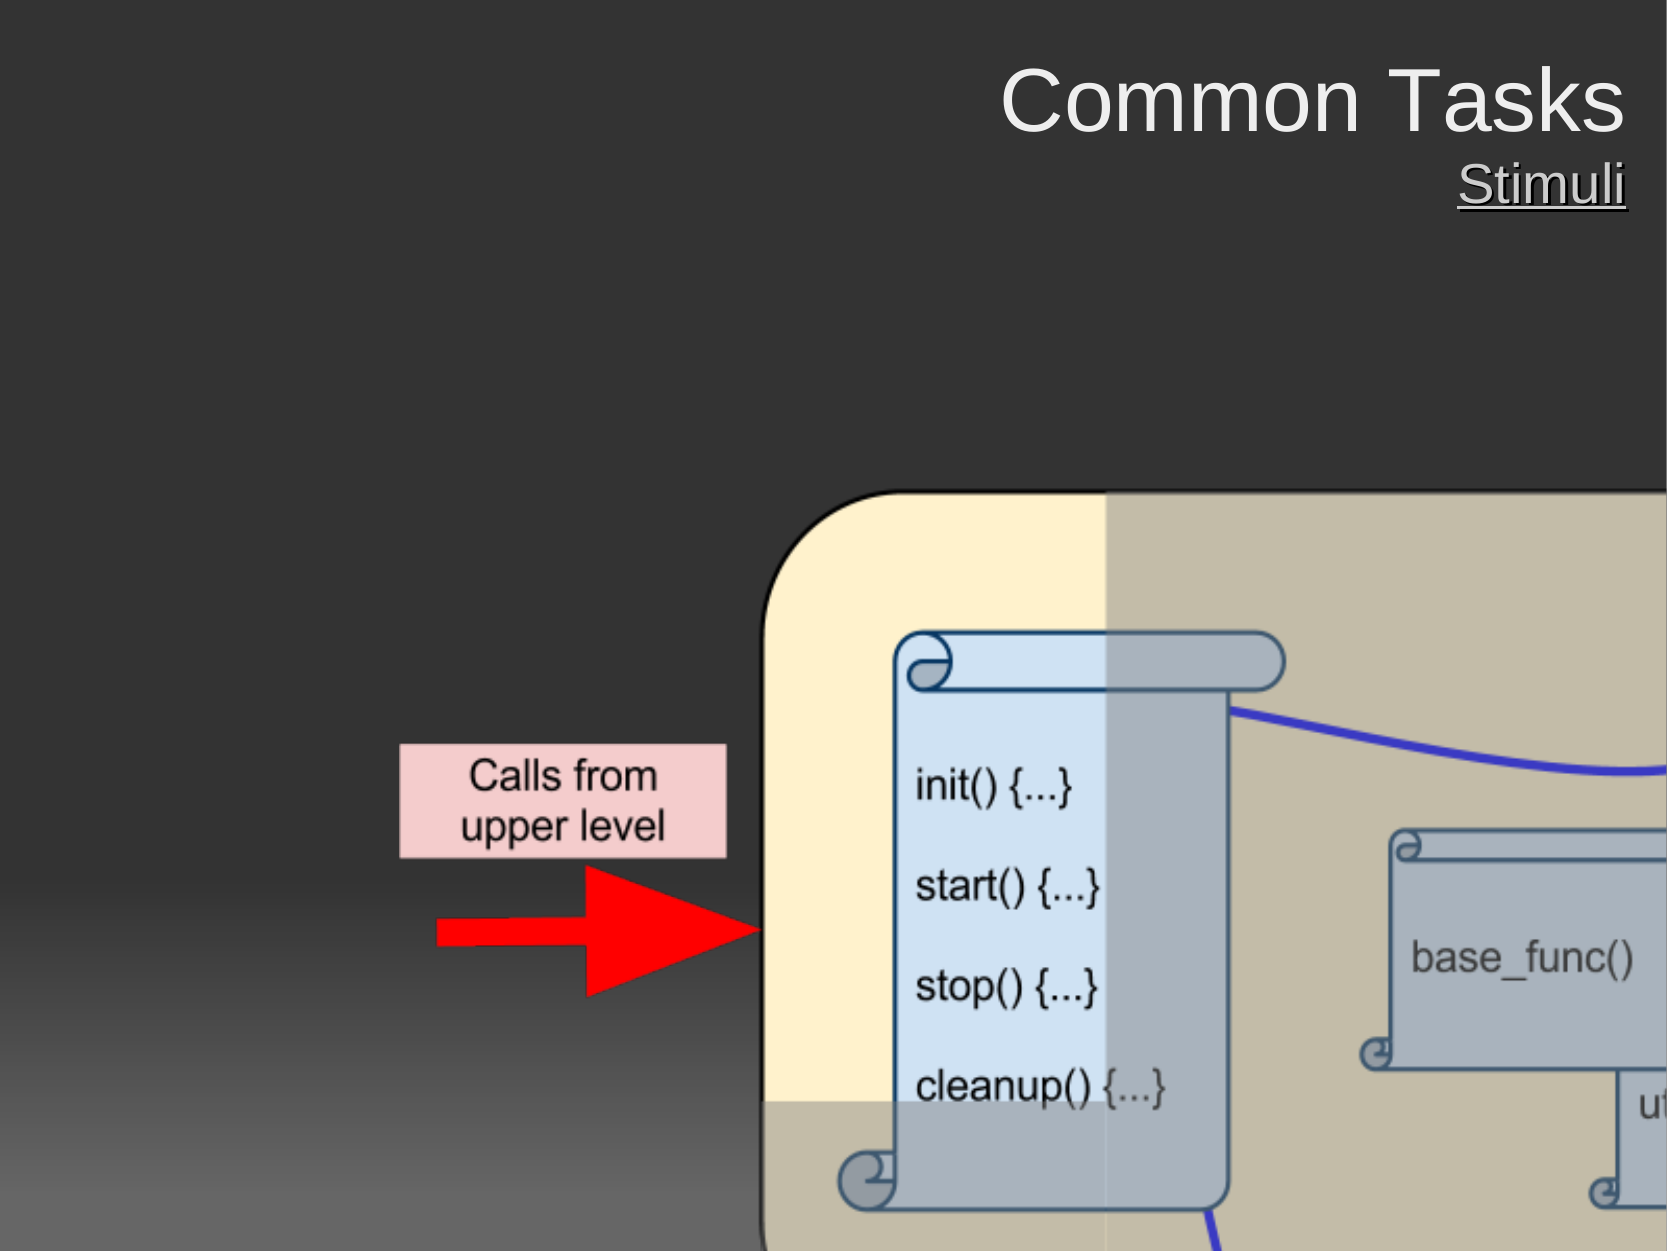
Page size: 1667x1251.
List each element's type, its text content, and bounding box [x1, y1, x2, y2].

picture [0, 0, 1667, 1251]
title Common Tasks Stimuli [40, 50, 1627, 217]
